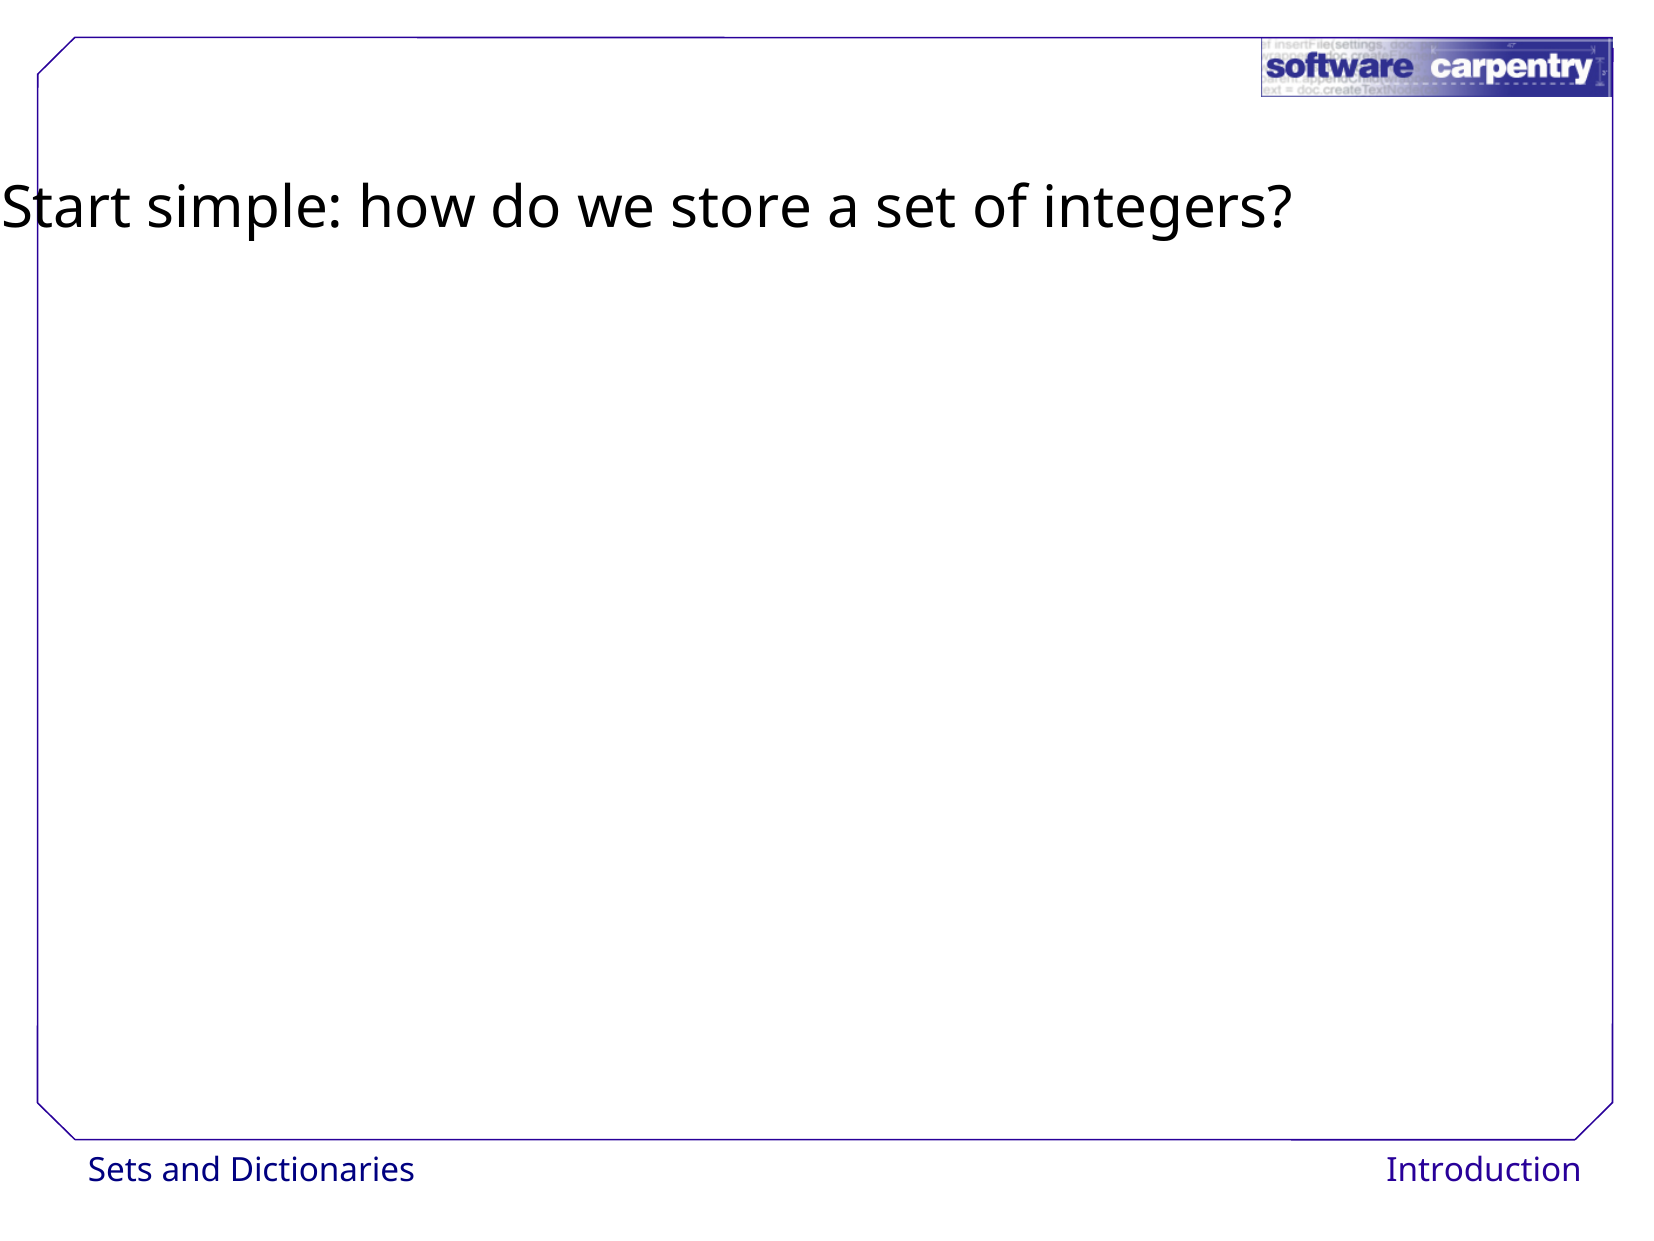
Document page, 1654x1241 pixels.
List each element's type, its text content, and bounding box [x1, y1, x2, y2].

text_box Start simple: how do we store a set of integers? [0, 126, 1459, 248]
picture [1261, 39, 1613, 97]
